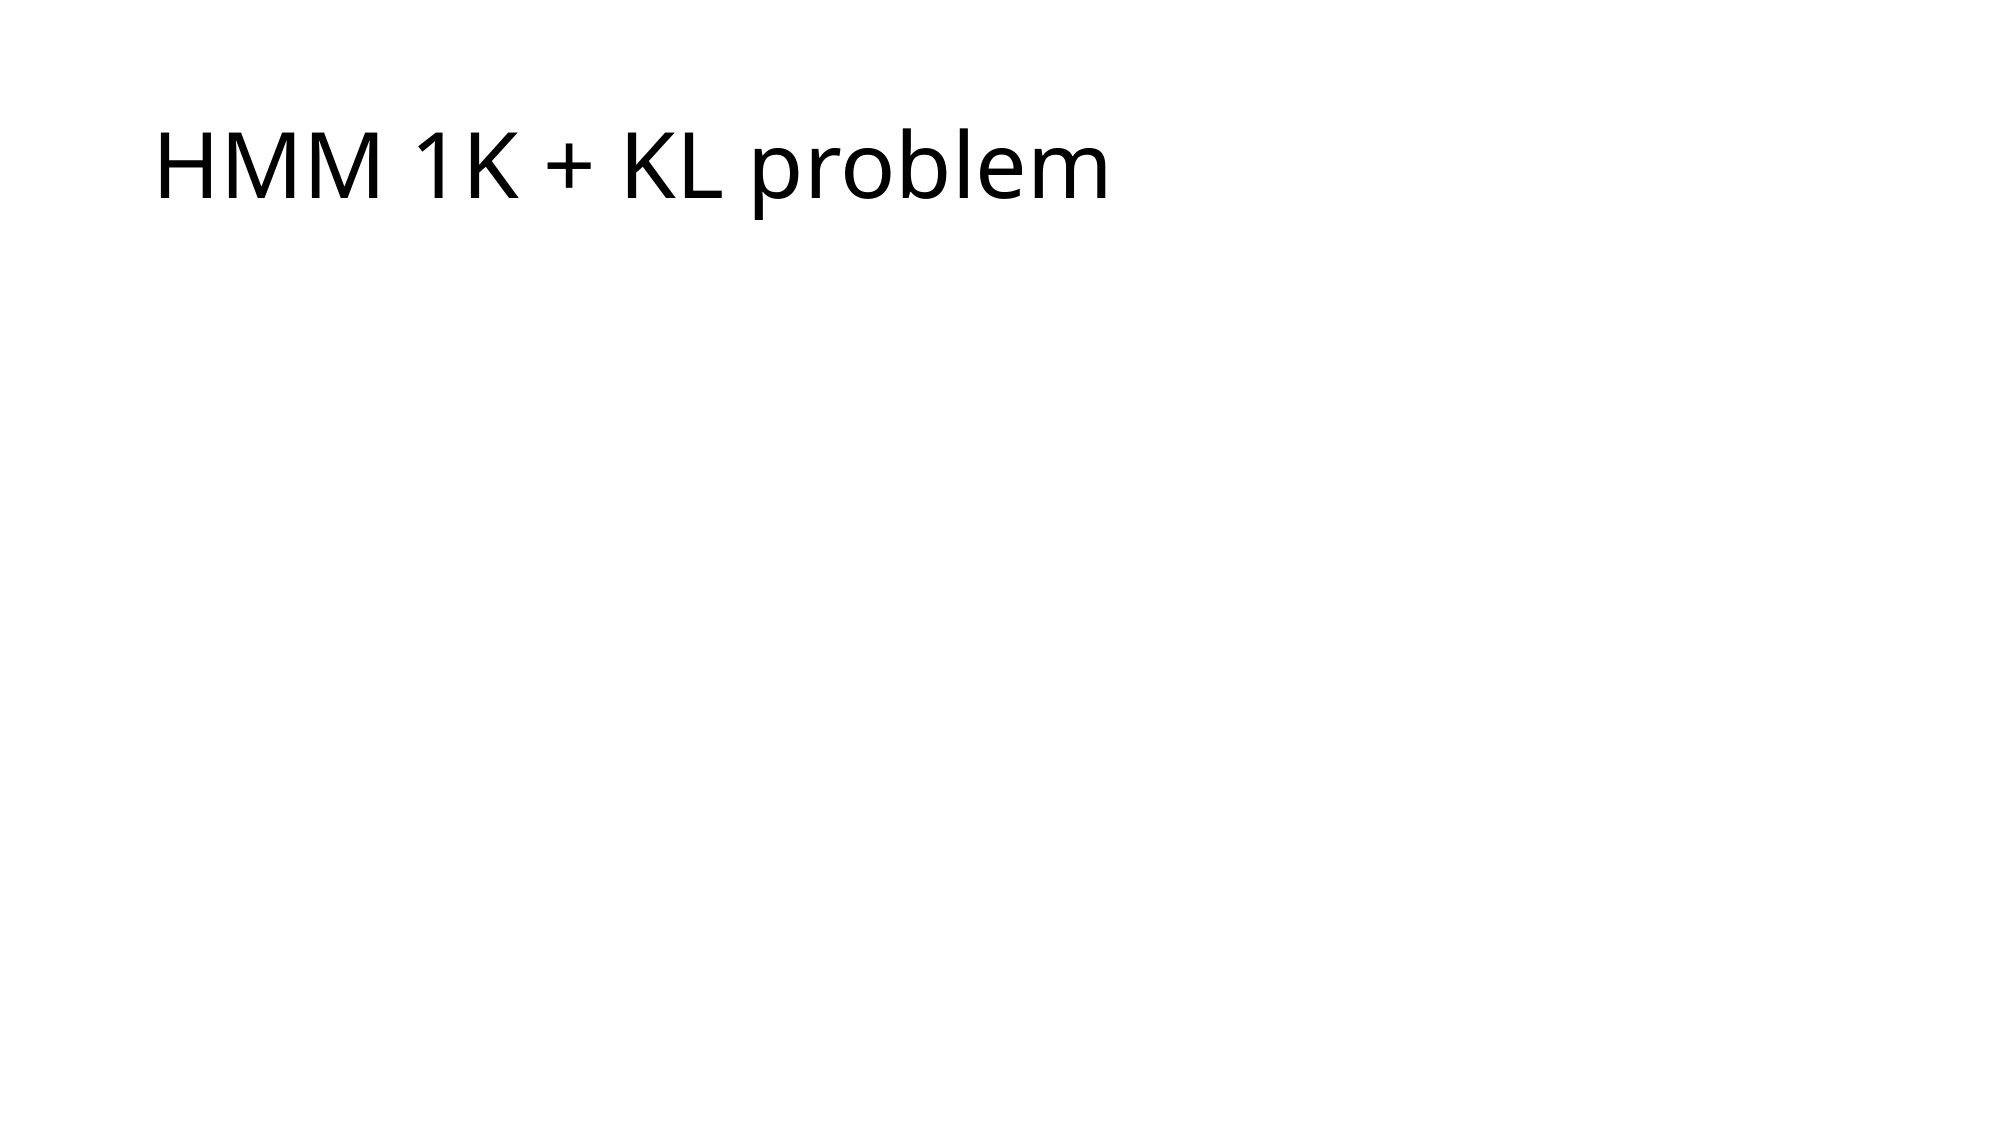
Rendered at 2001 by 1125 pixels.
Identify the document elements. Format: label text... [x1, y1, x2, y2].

title HMM 1K + KL problem [137, 59, 1863, 278]
